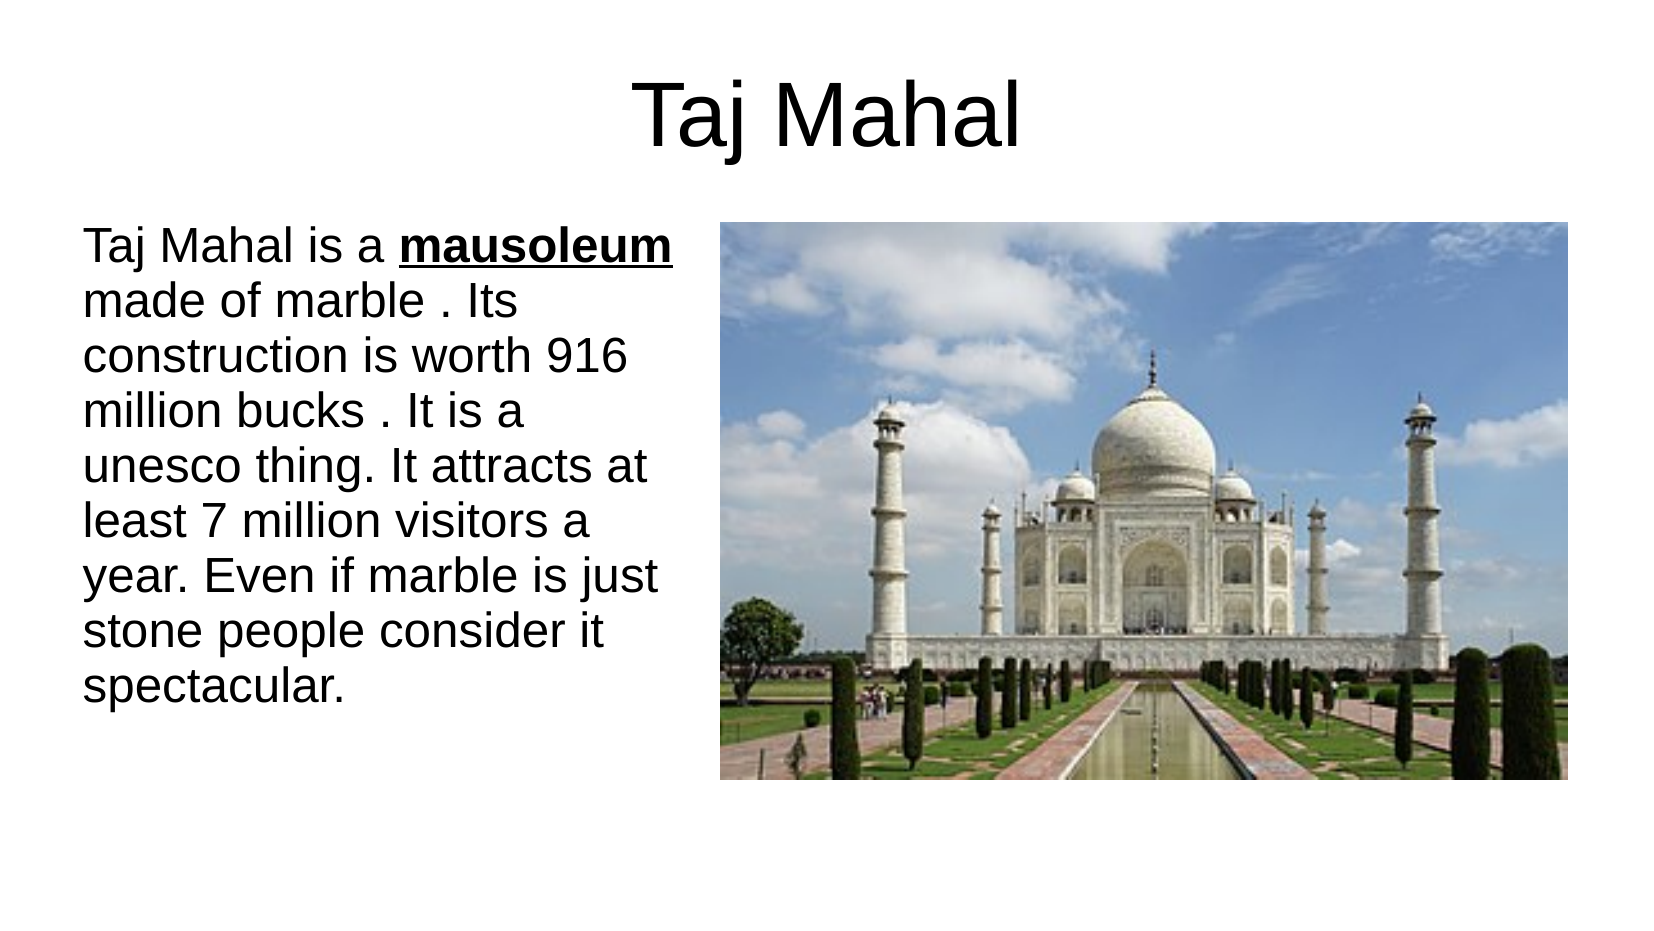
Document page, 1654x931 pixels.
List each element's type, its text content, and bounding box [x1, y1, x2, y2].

list Taj Mahal is a mausoleum made of marble . Its construction is worth 916 million bucks . It is a unesco thing. It attracts at least 7 million visitors a year. Even if marble is just stone people consider it spectacular. [82, 217, 676, 758]
picture [720, 222, 1568, 781]
title Taj Mahal [82, 37, 1571, 193]
